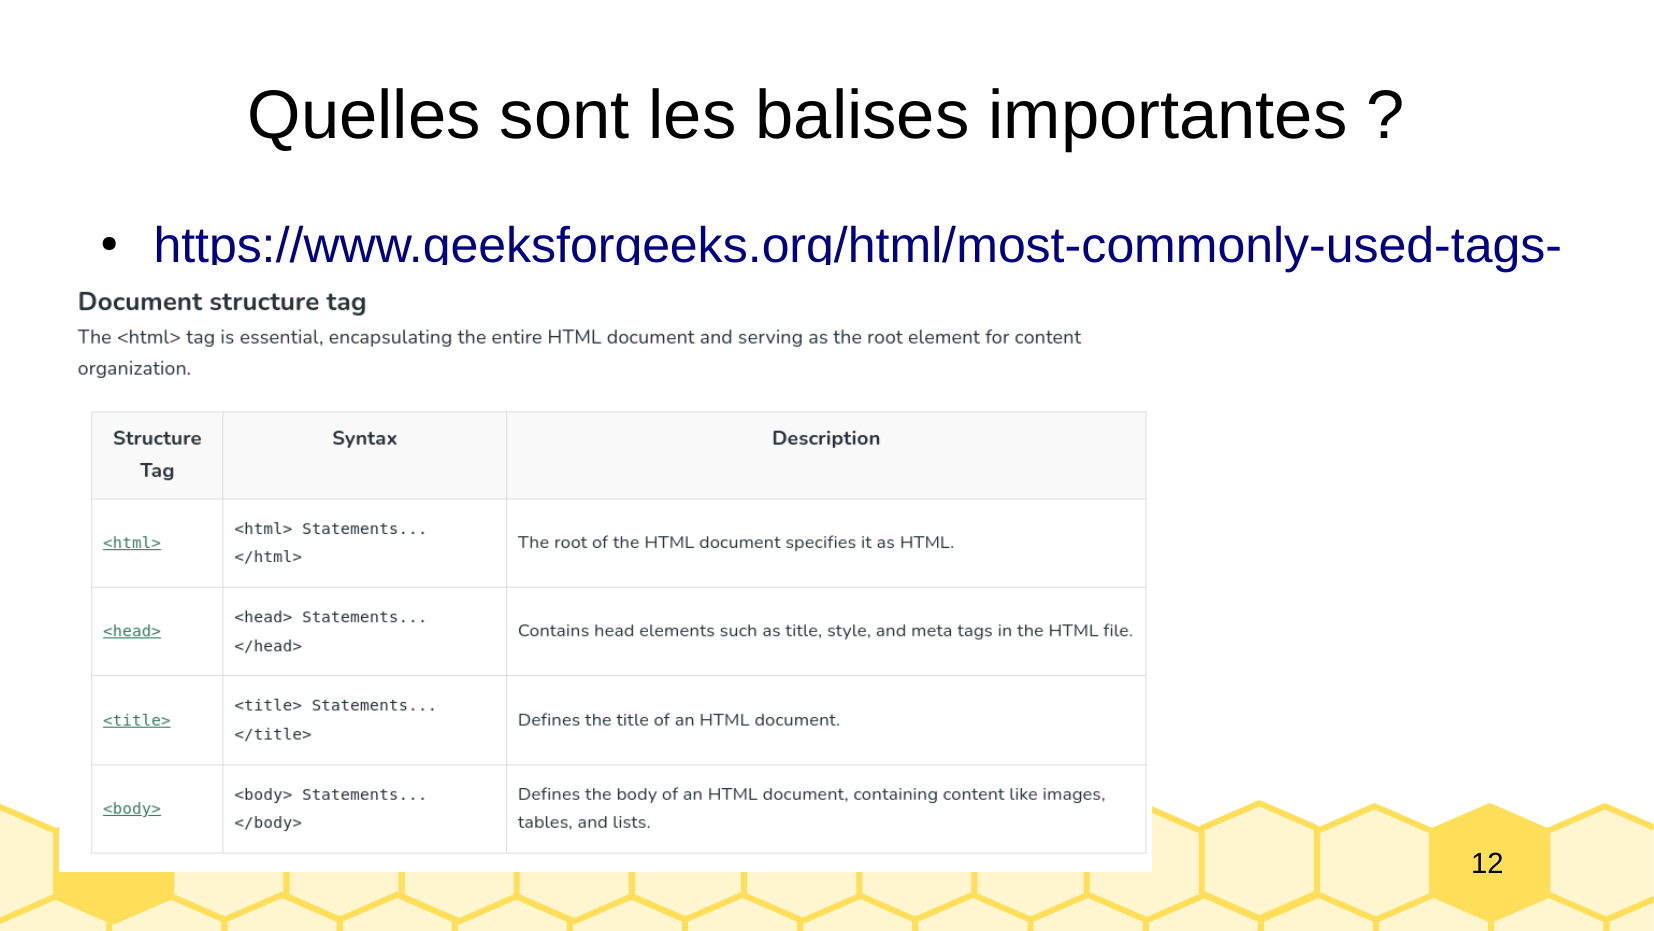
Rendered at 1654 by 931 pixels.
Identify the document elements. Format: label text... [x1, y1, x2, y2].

list https://www.geeksforgeeks.org/html/most-commonly-used-tags-in-html/ [82, 217, 1571, 758]
title Quelles sont les balises importantes ? [82, 37, 1571, 193]
picture [59, 265, 1152, 872]
